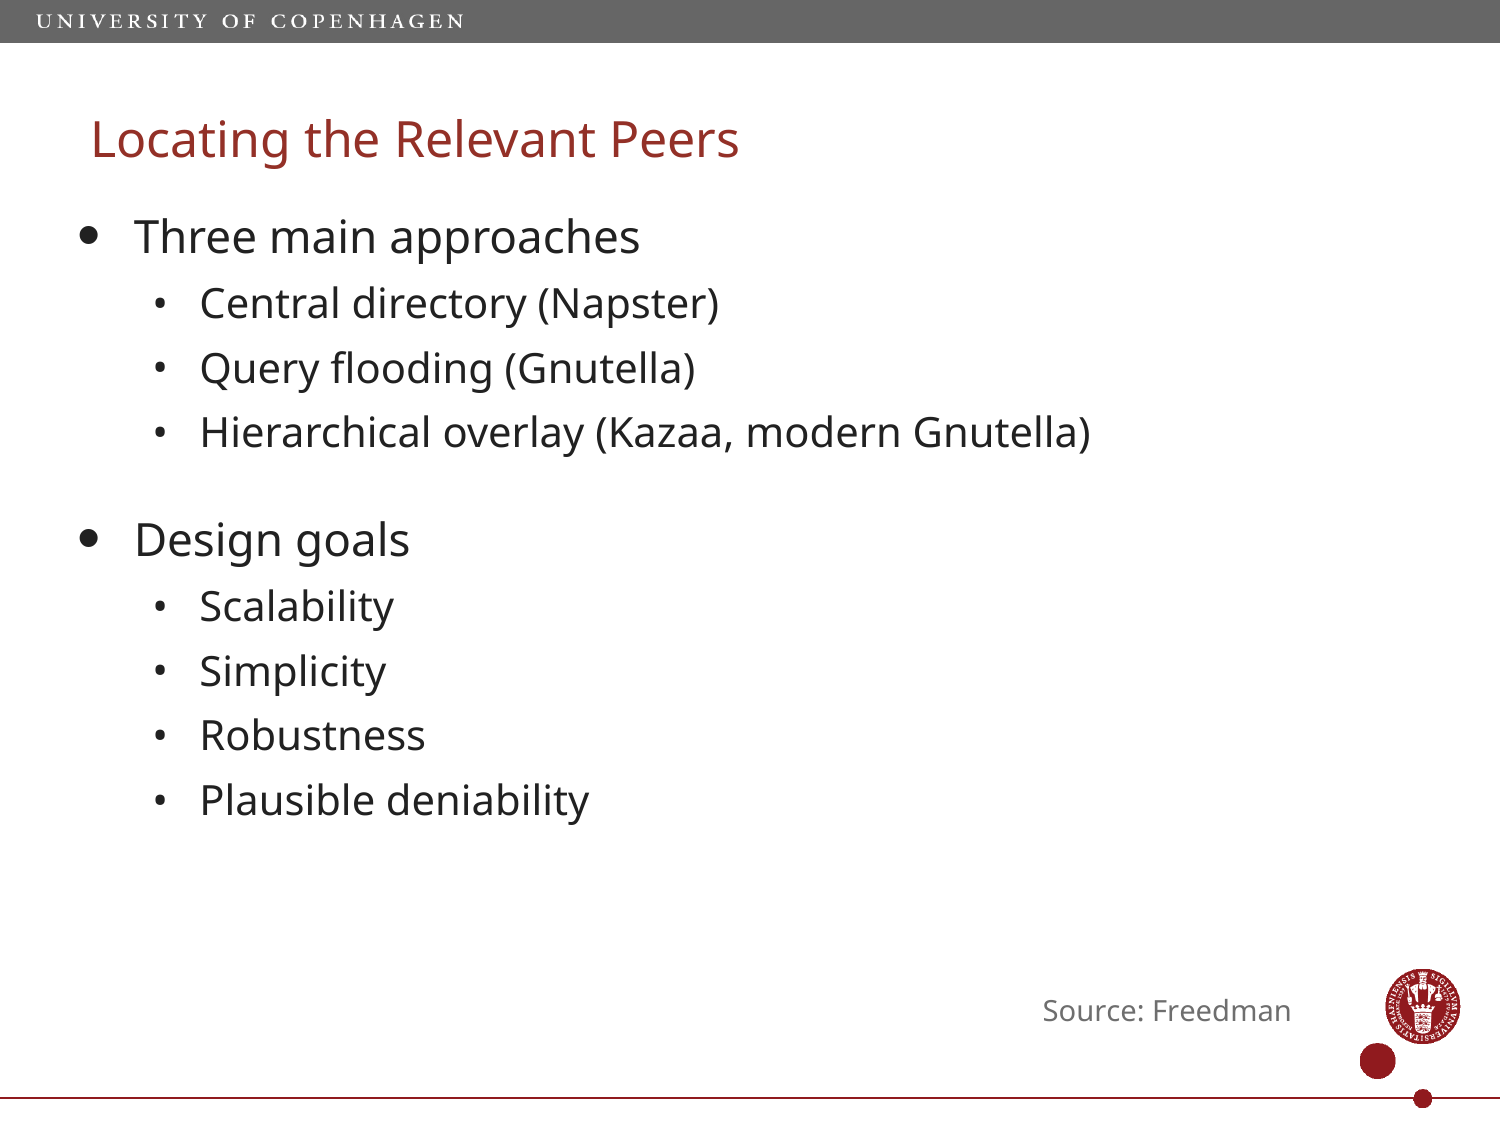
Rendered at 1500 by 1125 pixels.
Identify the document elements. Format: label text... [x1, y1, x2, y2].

title Locating the Relevant Peers [75, 75, 1426, 200]
list Three main approaches Central directory (Napster) Query flooding (Gnutella) Hierarchical overlay (Kazaa, modern Gnutella) Design goals Scalability Simplicity Robustness Plausible deniability [62, 200, 1463, 1021]
picture [0, 910, 1500, 1122]
text_box Source: Freedman [1027, 984, 1335, 1035]
